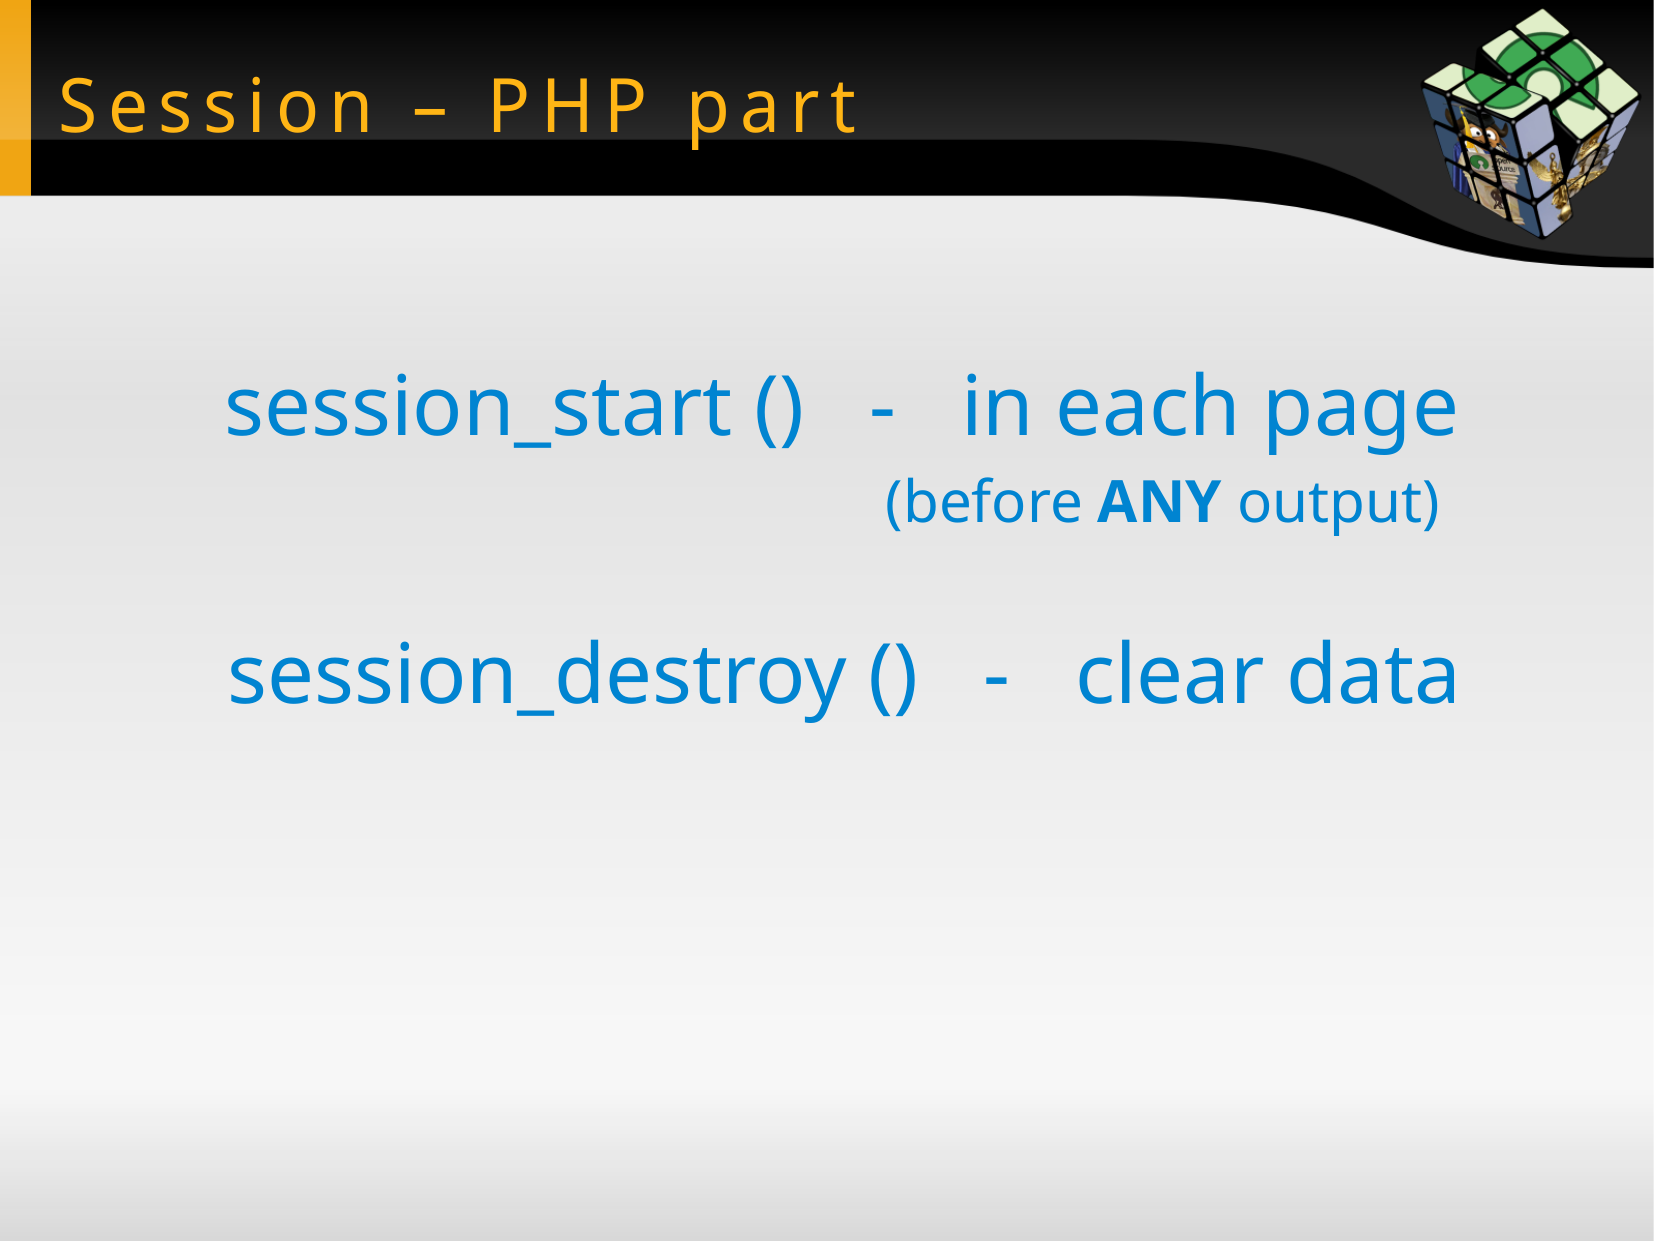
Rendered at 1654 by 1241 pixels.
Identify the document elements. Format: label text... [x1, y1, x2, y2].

text_box session_start () - in each page (before ANY output) [208, 337, 1446, 514]
text_box session_destroy () - clear data [211, 605, 1442, 717]
title Session – PHP part [59, 29, 1270, 178]
picture [0, 0, 1654, 1241]
